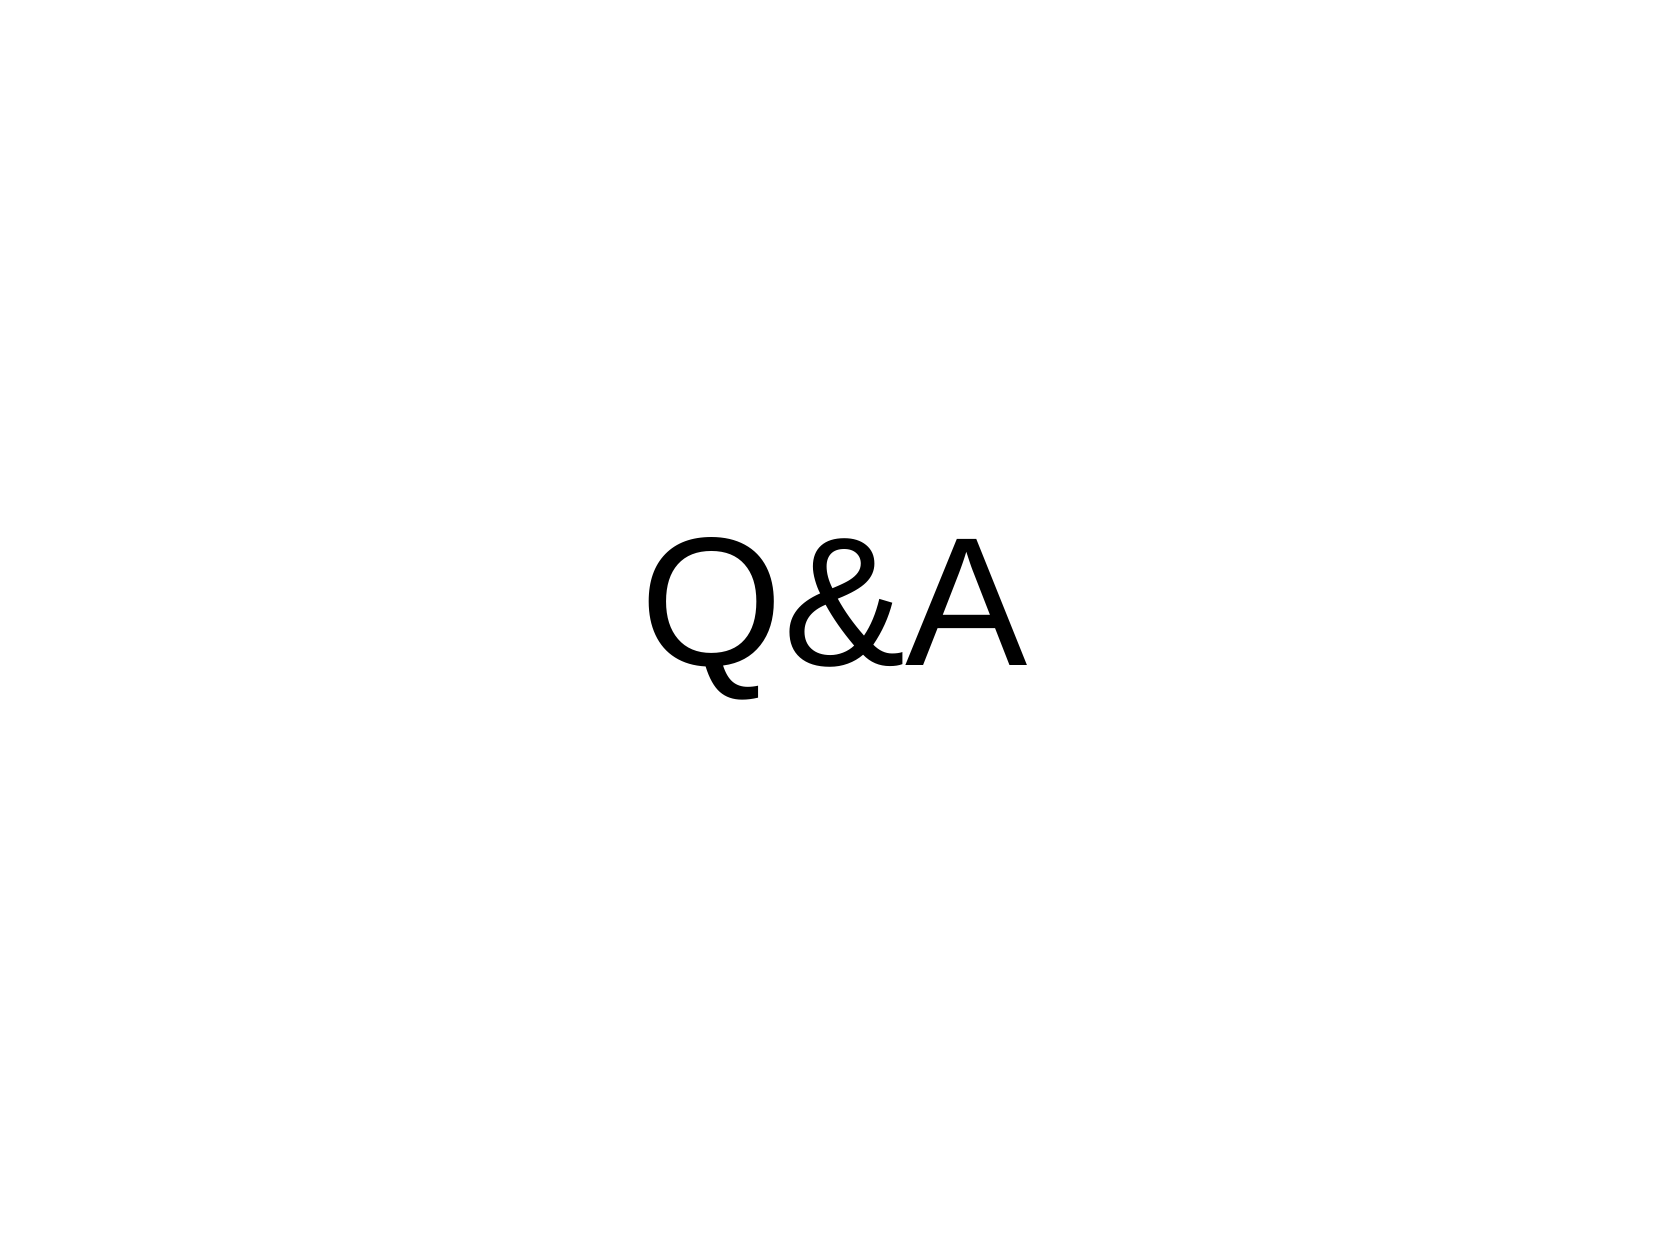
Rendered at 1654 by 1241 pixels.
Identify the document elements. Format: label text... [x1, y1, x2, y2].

title Q&A [90, 497, 1579, 706]
